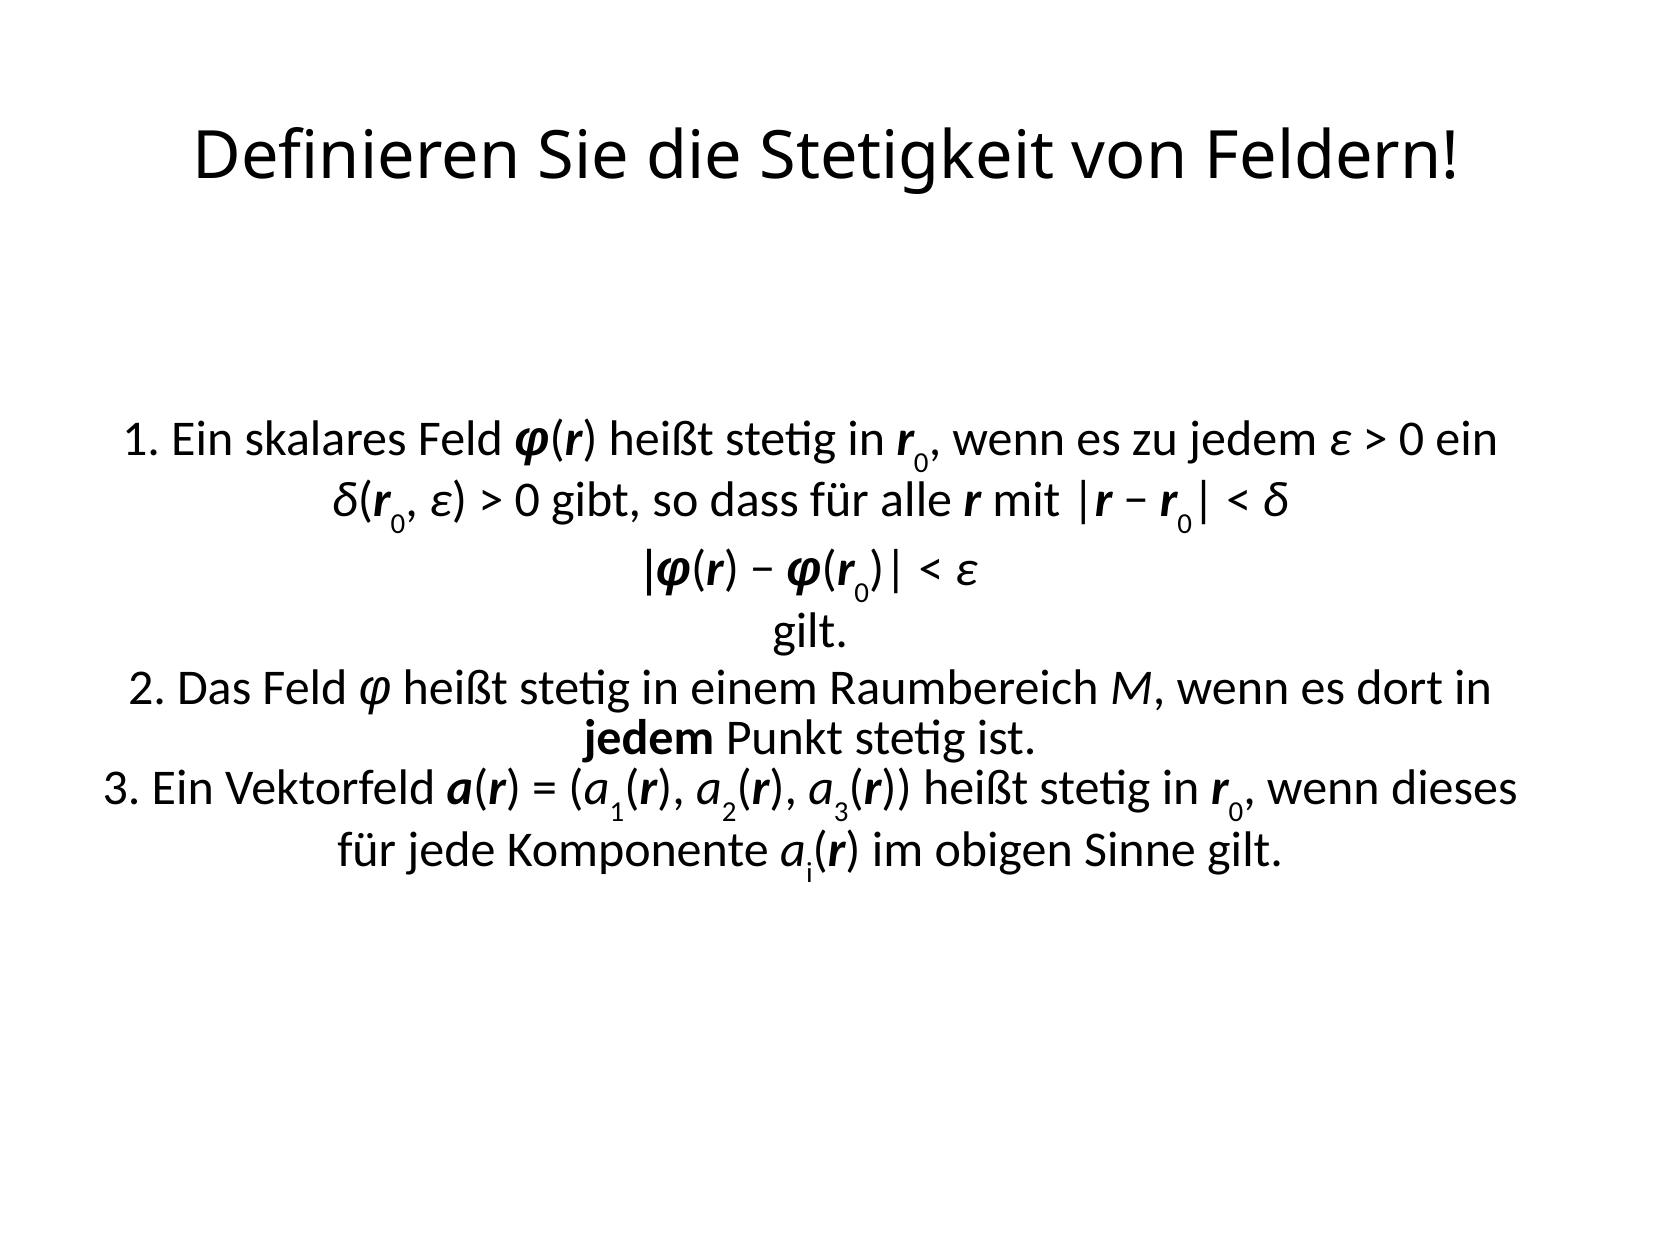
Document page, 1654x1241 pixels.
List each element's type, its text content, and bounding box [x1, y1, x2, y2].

title Definieren Sie die Stetigkeit von Feldern! [82, 49, 1571, 257]
subtitle 1. Ein skalares Feld φ(r) heißt stetig in r0, wenn es zu jedem ε > 0 ein δ(r0, ε) > 0 gibt, so dass für alle r mit |r − r0| < δ |φ(r) − φ(r0)| < ε gilt. 2. Das Feld φ heißt stetig in einem Raumbereich M, wenn es dort in jedem Punkt stetig ist. 3. Ein Vektorfeld a(r) = (a1(r), a2(r), a3(r)) heißt stetig in r0, wenn dieses für jede Komponente ai(r) im obigen Sinne gilt. [82, 290, 1538, 1010]
